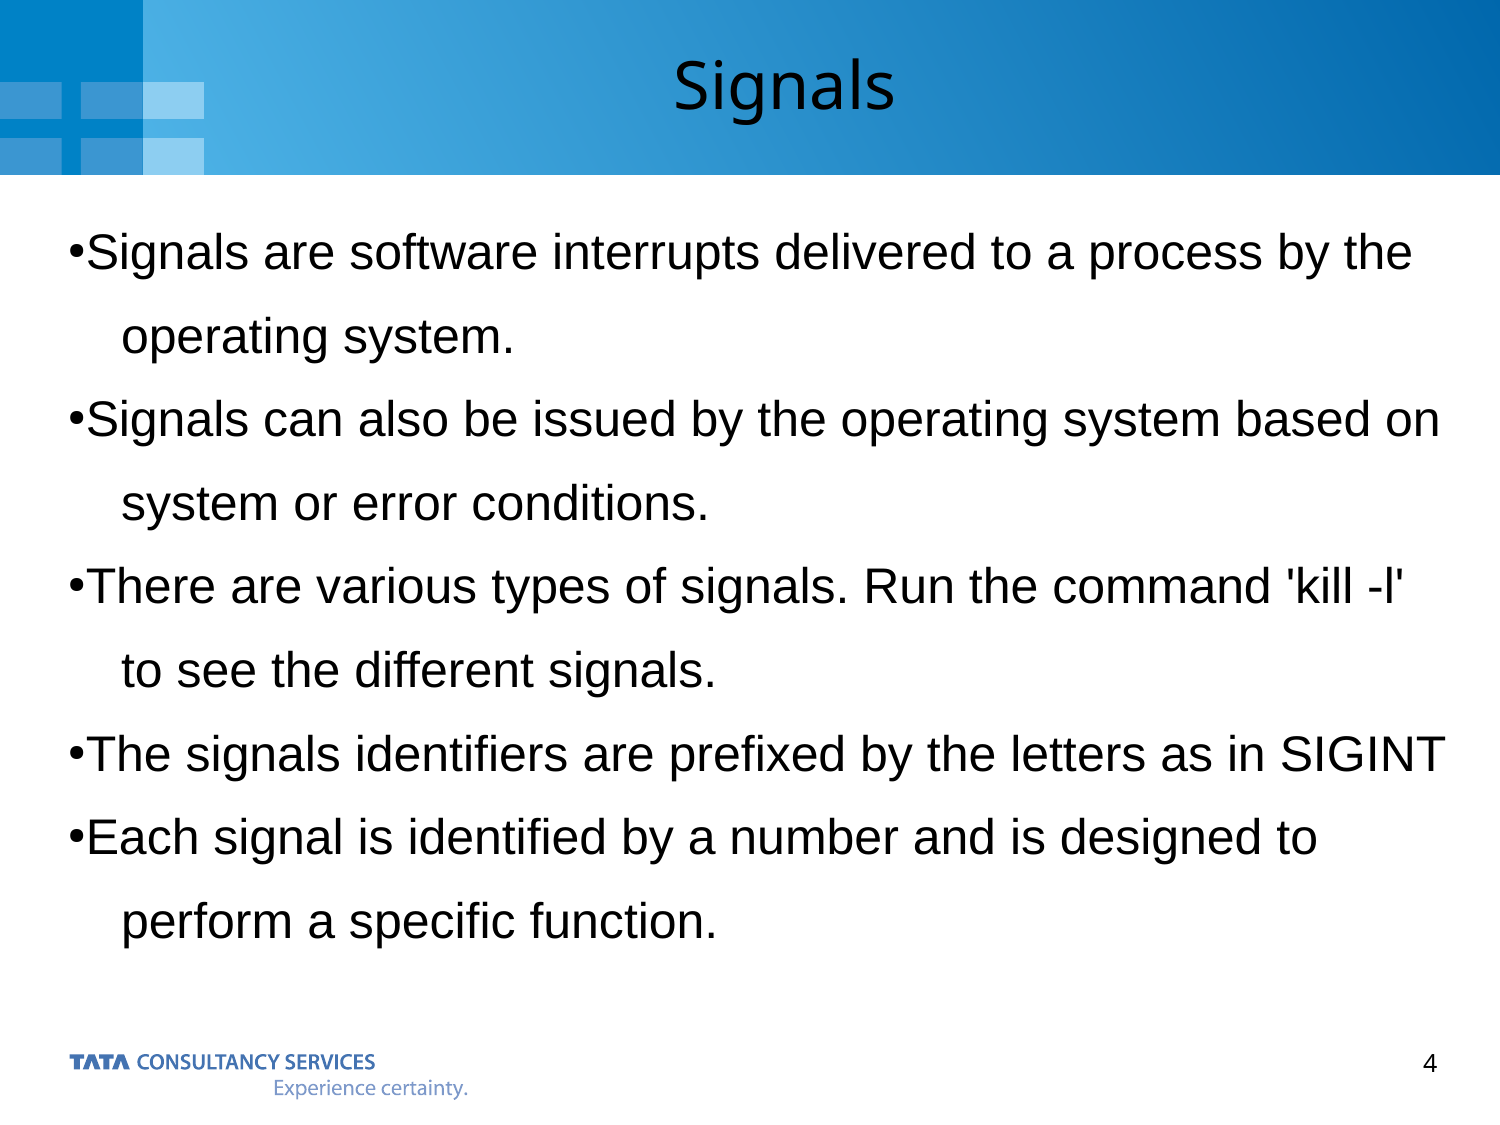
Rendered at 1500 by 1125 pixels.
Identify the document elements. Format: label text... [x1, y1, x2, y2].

text_box Signals are software interrupts delivered to a process by the operating system. Signals can also be issued by the operating system based on system or error conditions. There are various types of signals. Run the command 'kill -l' to see the different signals. The signals identifiers are prefixed by the letters as in SIGINT Each signal is identified by a number and is designed to perform a specific function. [35, 188, 1465, 1040]
text_box Signals [224, 11, 1347, 154]
